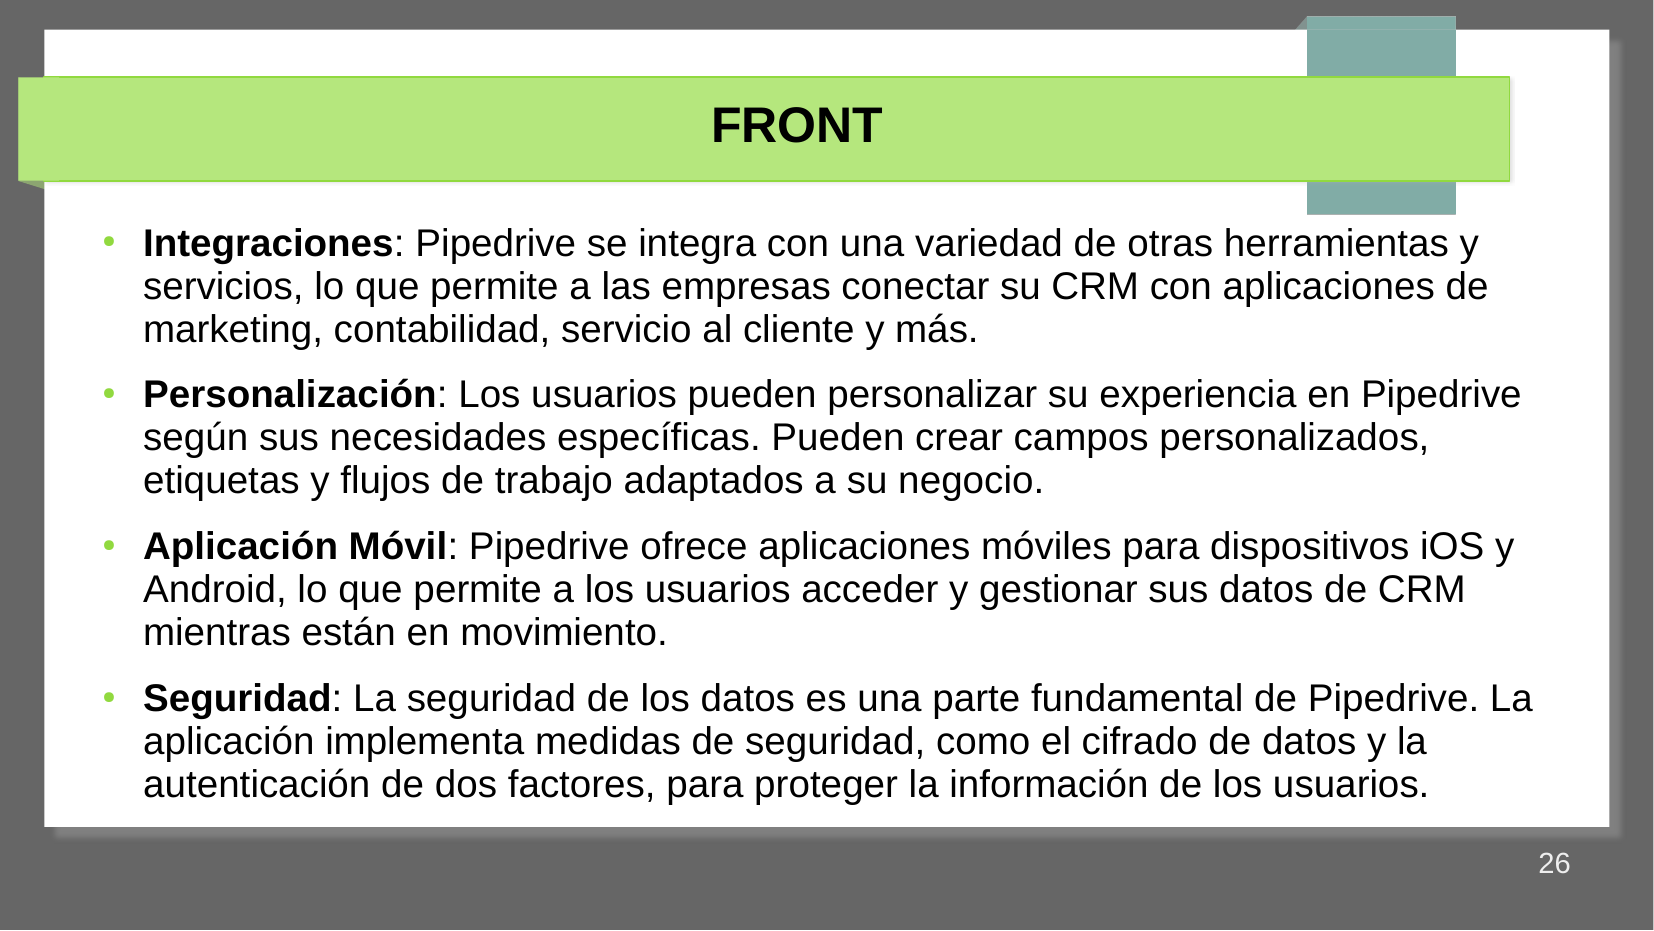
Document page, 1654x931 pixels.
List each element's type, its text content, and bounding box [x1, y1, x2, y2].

list Integraciones: Pipedrive se integra con una variedad de otras herramientas y servicios, lo que permite a las empresas conectar su CRM con aplicaciones de marketing, contabilidad, servicio al cliente y más. Personalización: Los usuarios pueden personalizar su experiencia en Pipedrive según sus necesidades específicas. Pueden crear campos personalizados, etiquetas y flujos de trabajo adaptados a su negocio. Aplicación Móvil: Pipedrive ofrece aplicaciones móviles para dispositivos iOS y Android, lo que permite a los usuarios acceder y gestionar sus datos de CRM mientras están en movimiento. Seguridad: La seguridad de los datos es una parte fundamental de Pipedrive. La aplicación implementa medidas de seguridad, como el cifrado de datos y la autenticación de dos factores, para proteger la información de los usuarios. [88, 221, 1565, 813]
title FRONT [88, 73, 1506, 178]
